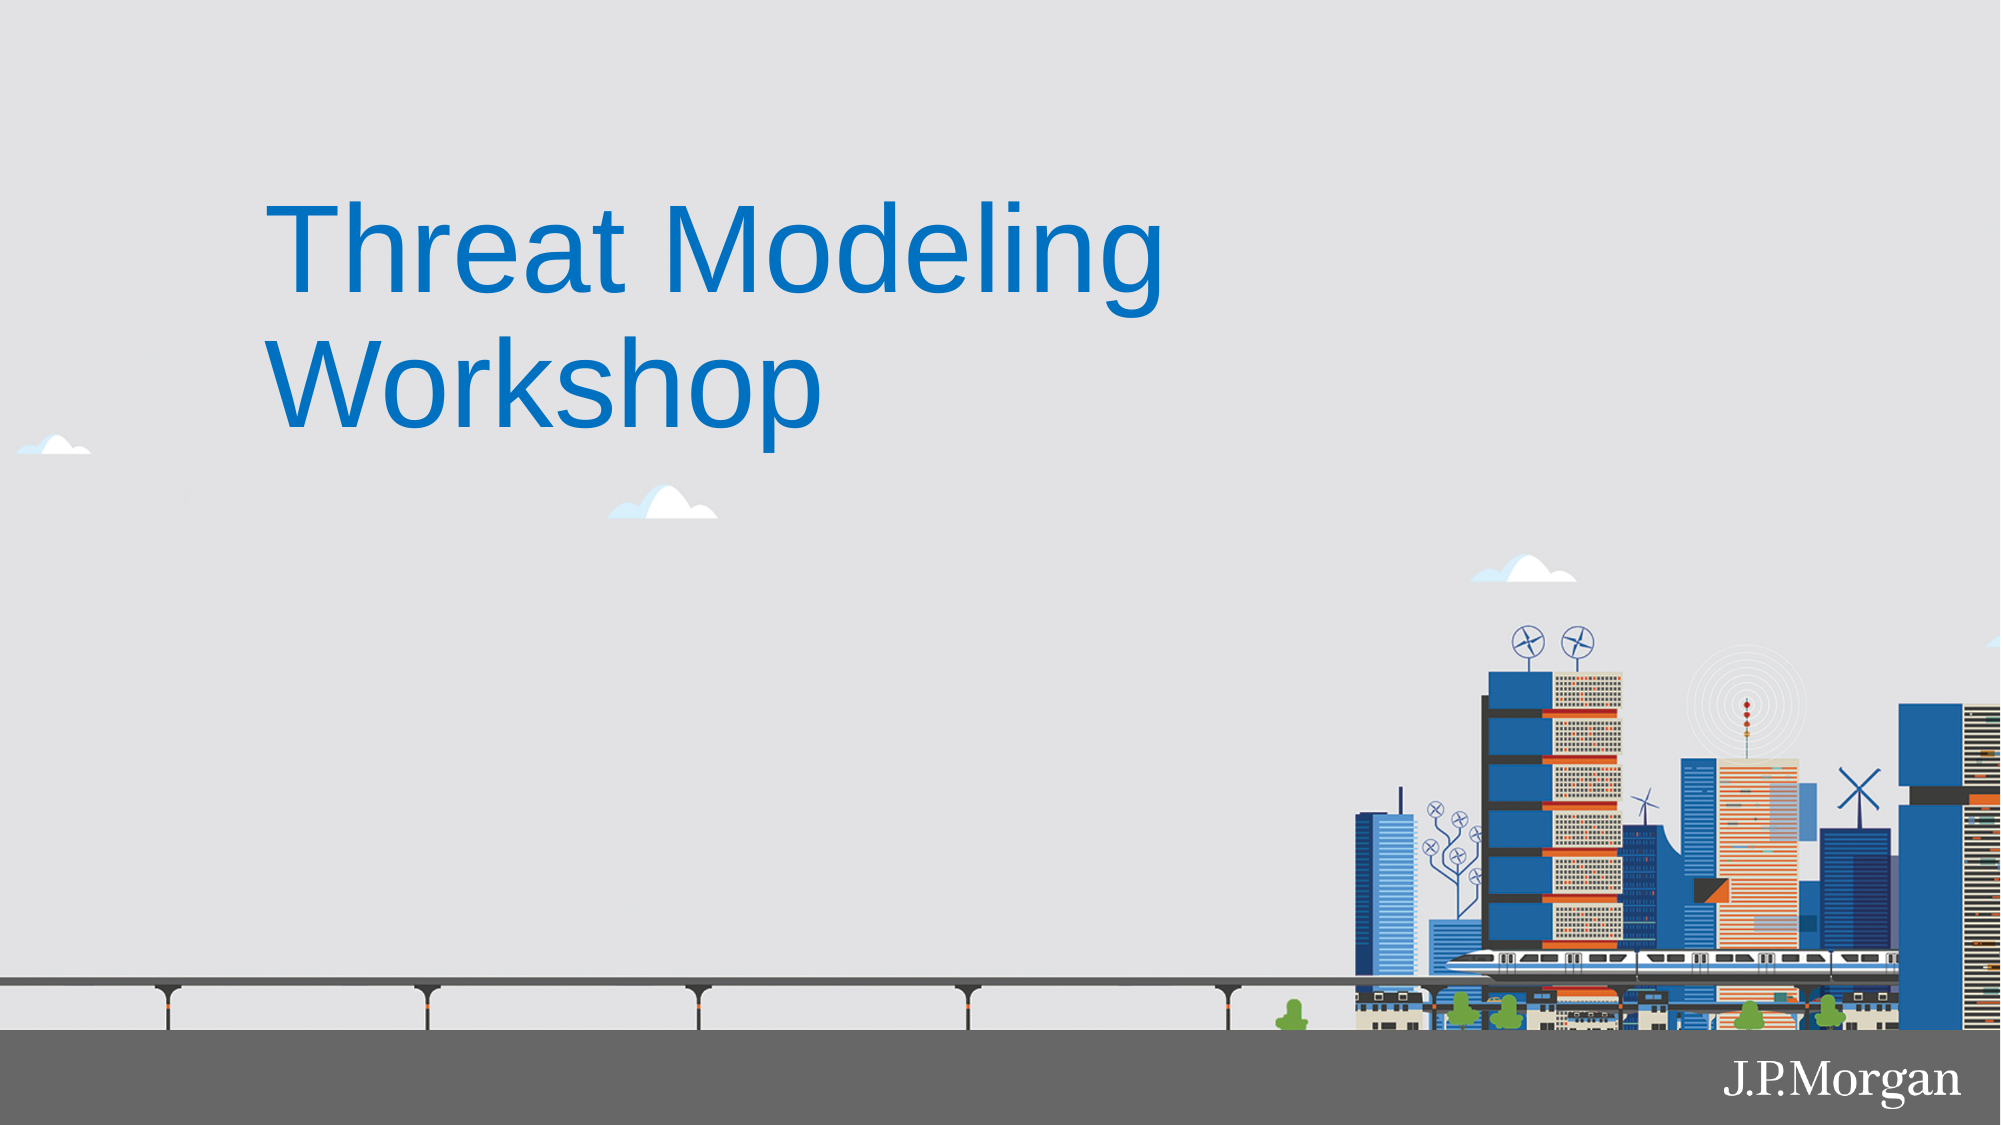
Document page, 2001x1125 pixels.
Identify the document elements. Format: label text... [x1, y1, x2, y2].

picture [0, 0, 2001, 1125]
title Threat Modeling Workshop [249, 70, 1750, 463]
